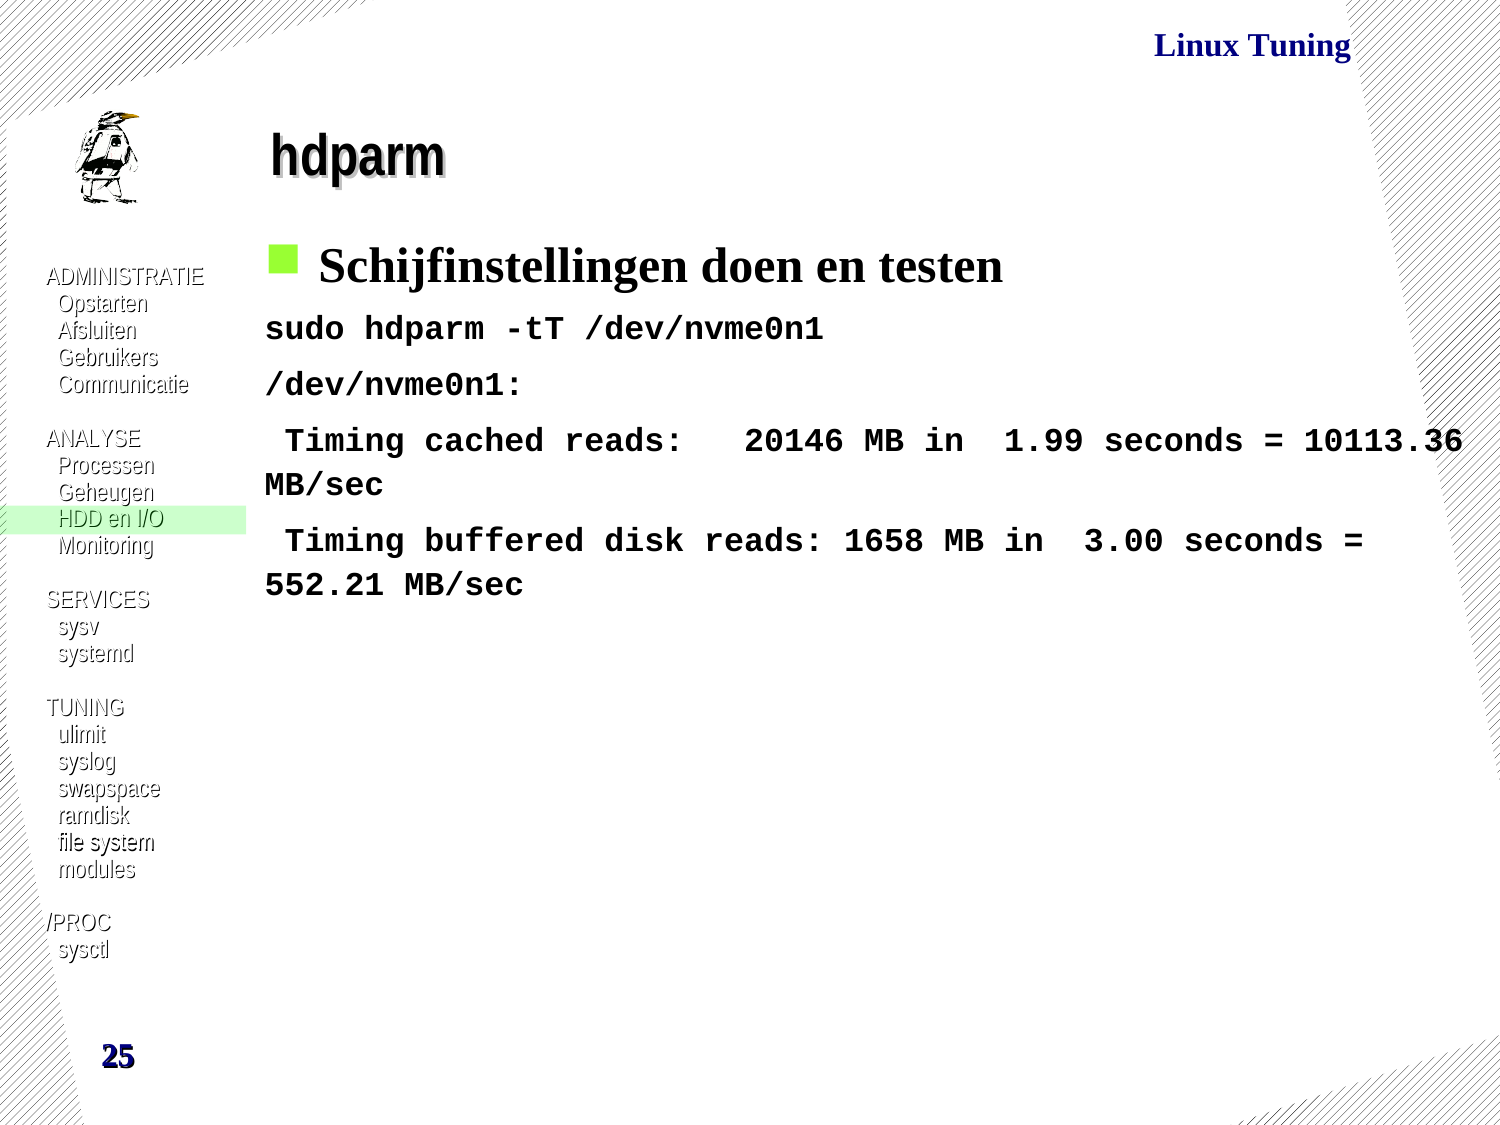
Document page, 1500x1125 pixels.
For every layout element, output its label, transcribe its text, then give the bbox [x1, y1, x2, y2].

picture [57, 105, 143, 206]
title hdparm [270, 41, 1500, 250]
text_box [0, 505, 247, 535]
list Schijfinstellingen doen en testen sudo hdparm -tT /dev/nvme0n1 /dev/nvme0n1: Timing cached reads: 20146 MB in 1.99 seconds = 10113.36 MB/sec Timing buffered disk reads: 1658 MB in 3.00 seconds = 552.21 MB/sec [264, 229, 1486, 882]
